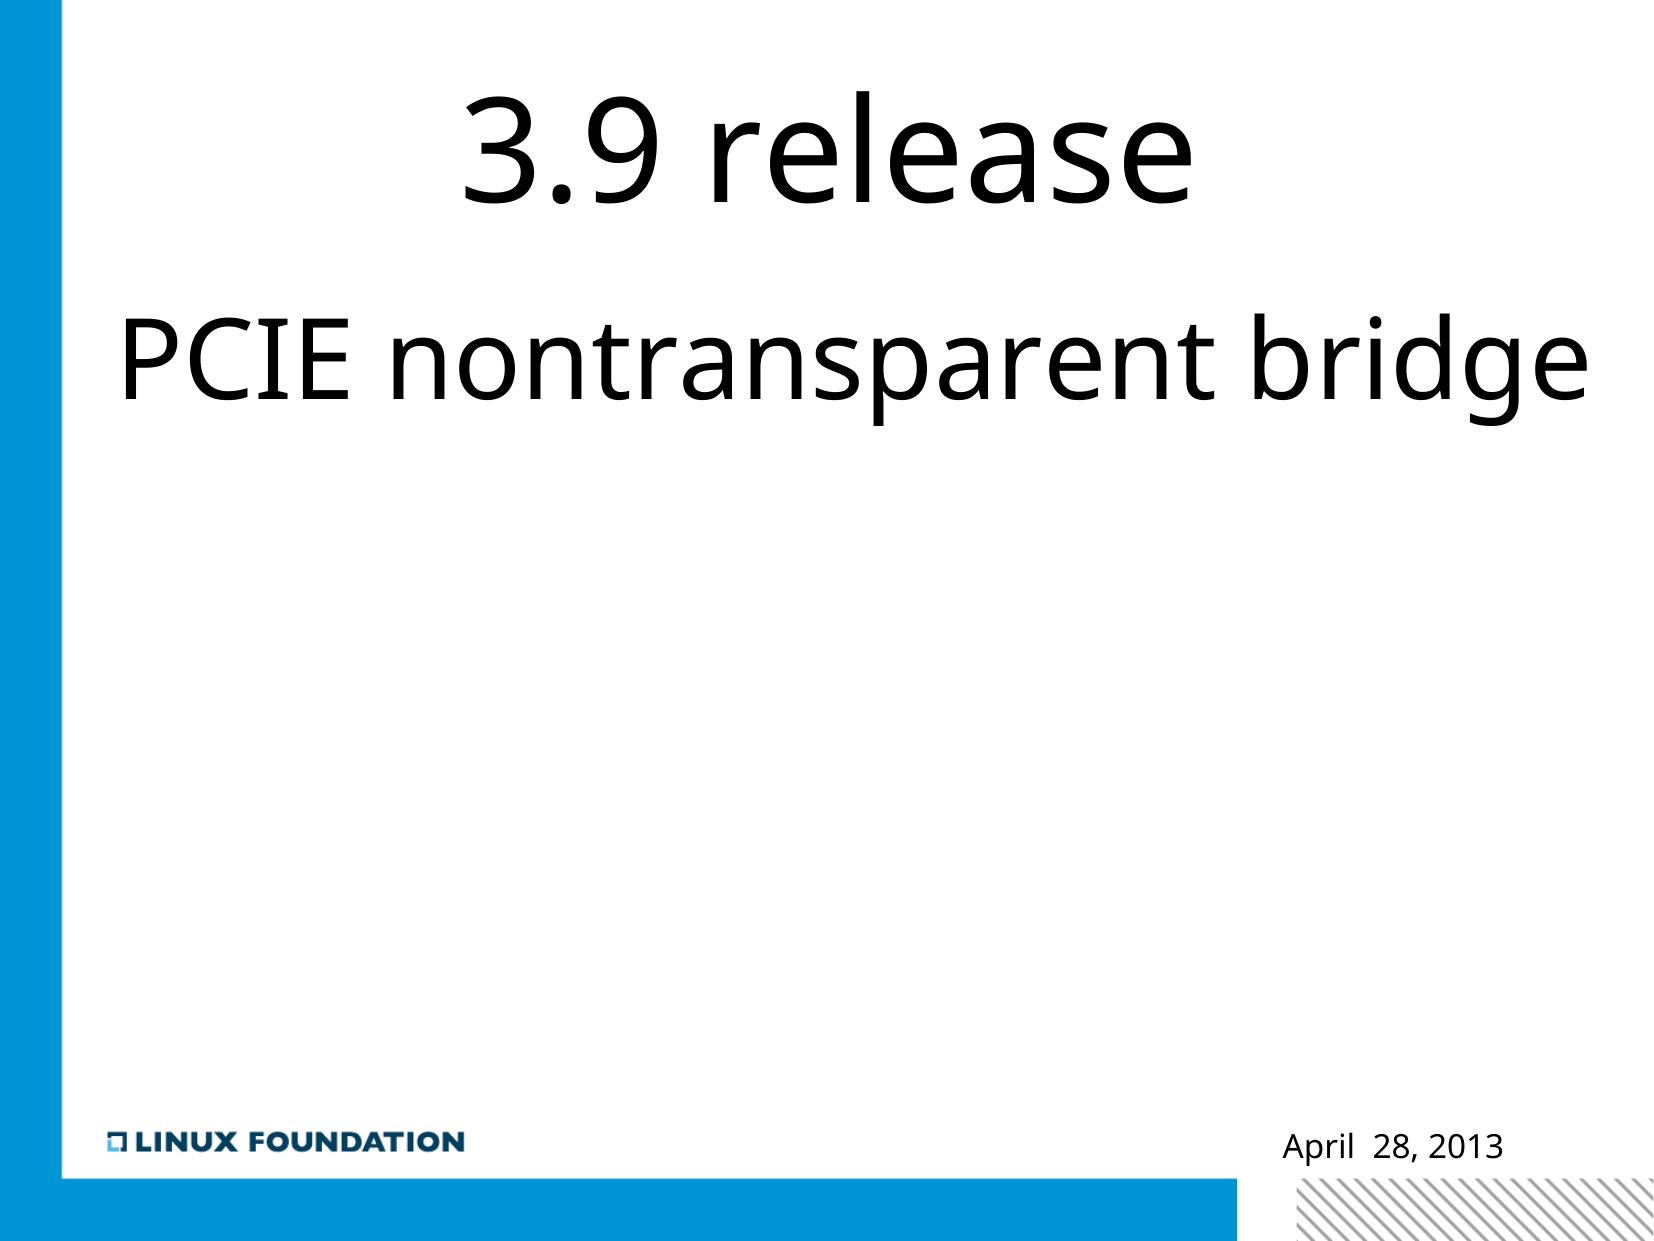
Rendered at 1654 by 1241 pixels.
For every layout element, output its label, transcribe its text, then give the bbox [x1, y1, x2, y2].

text_box 3.9 release [444, 39, 1210, 230]
text_box April 28, 2013 [1267, 1115, 1526, 1170]
text_box PCIE nontransparent bridge [100, 271, 1649, 905]
picture [62, 0, 1654, 1241]
